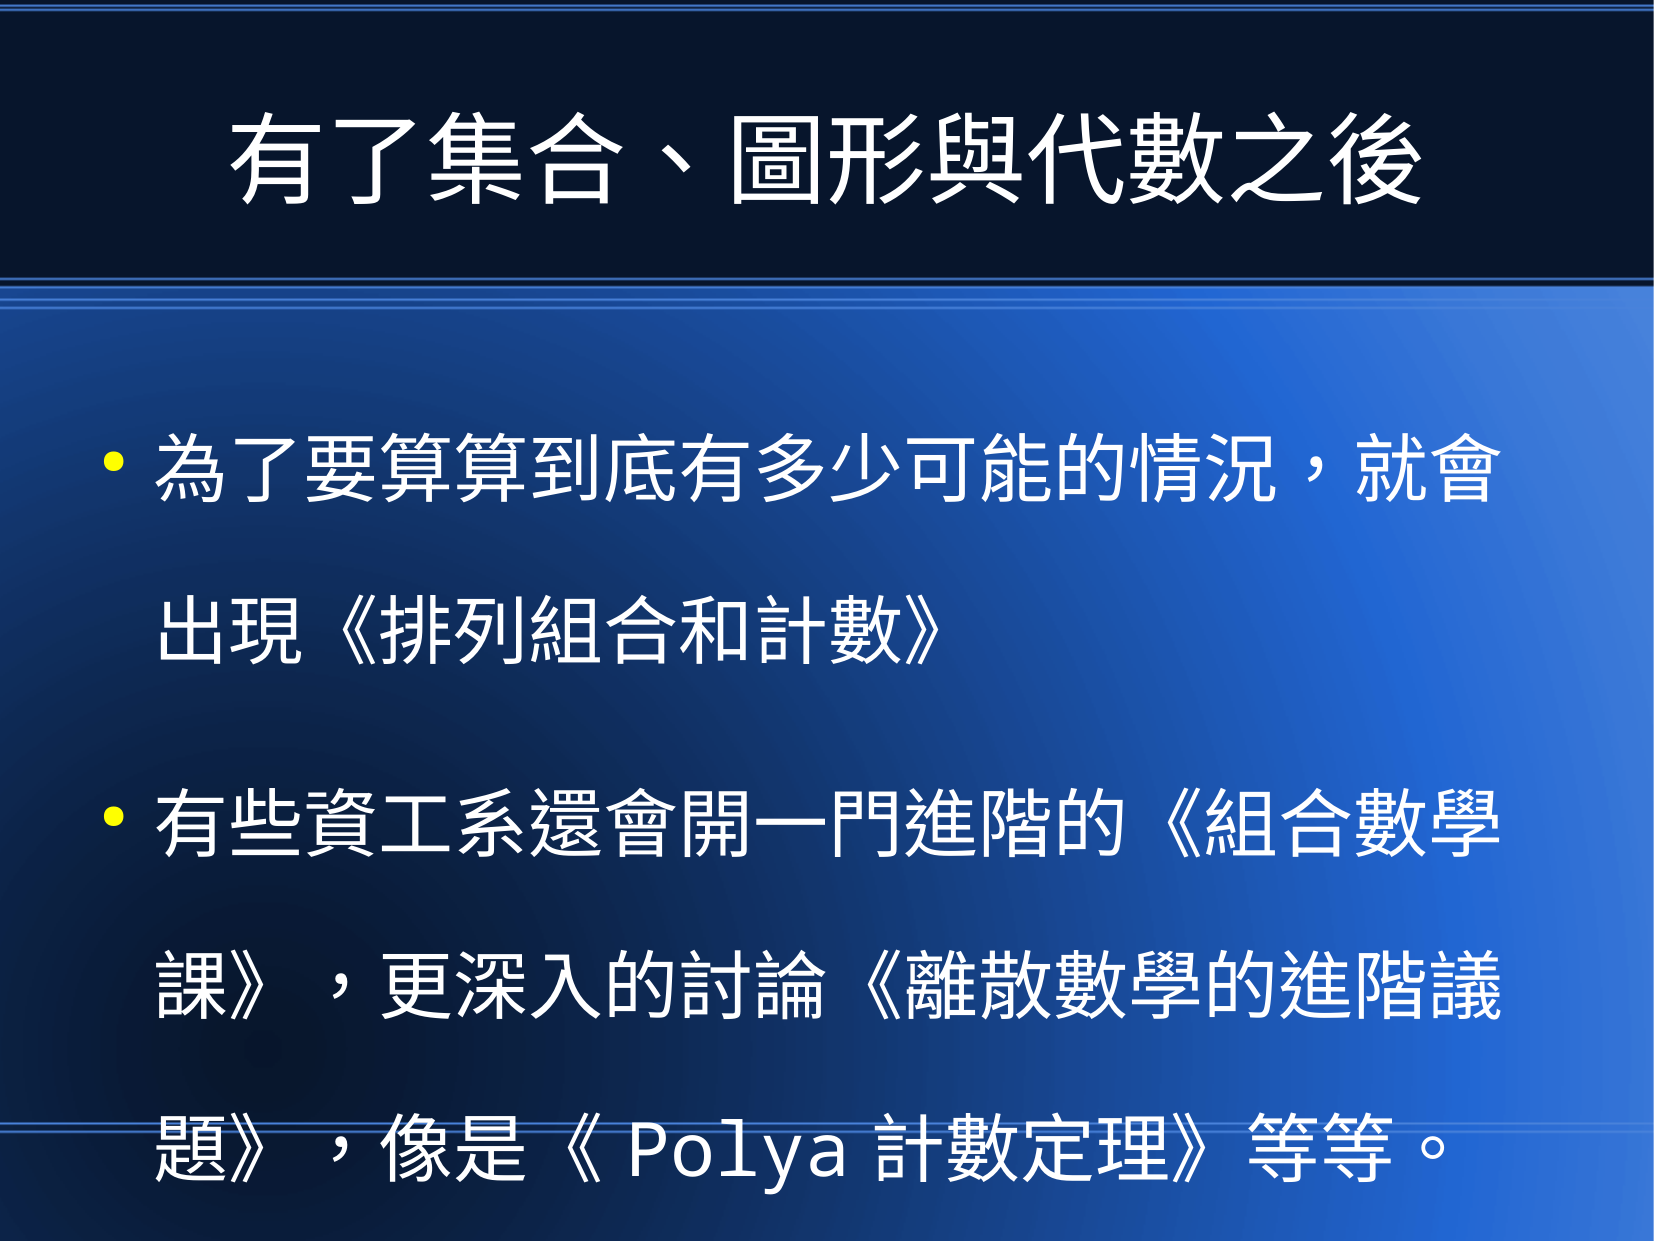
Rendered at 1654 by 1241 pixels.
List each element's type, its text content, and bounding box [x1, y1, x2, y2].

list 為了要算算到底有多少可能的情況，就會出現《排列組合和計數》 有些資工系還會開一門進階的《組合數學課》，更深入的討論《離散數學的進階議題》，像是《Polya計數定理》等等。 [82, 355, 1571, 1241]
title 有了集合、圖形與代數之後 [82, 49, 1571, 257]
picture [0, 0, 1654, 1241]
